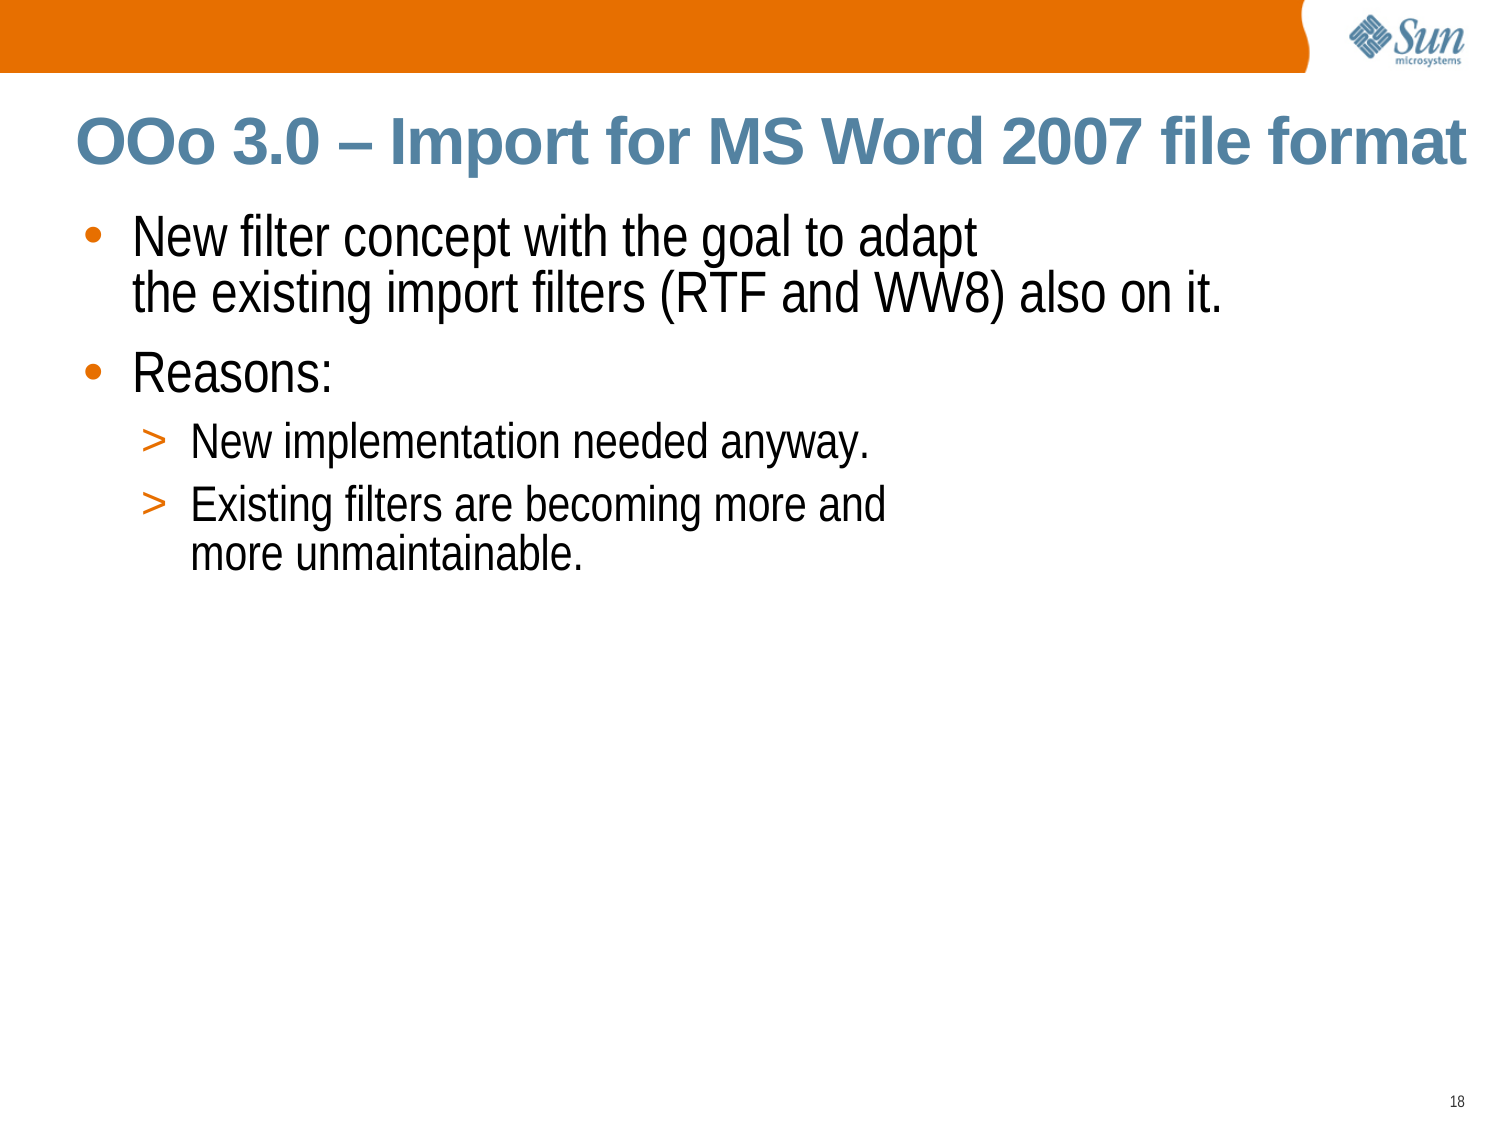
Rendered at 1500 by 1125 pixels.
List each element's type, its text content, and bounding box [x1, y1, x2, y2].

picture [0, 0, 1500, 73]
list New filter concept with the goal to adapt the existing import filters (RTF and WW8) also on it. Reasons: New implementation needed anyway. Existing filters are becoming more and more unmaintainable. [64, 210, 1401, 1015]
title OOo 3.0 – Import for MS Word 2007 file format [75, 111, 1475, 215]
